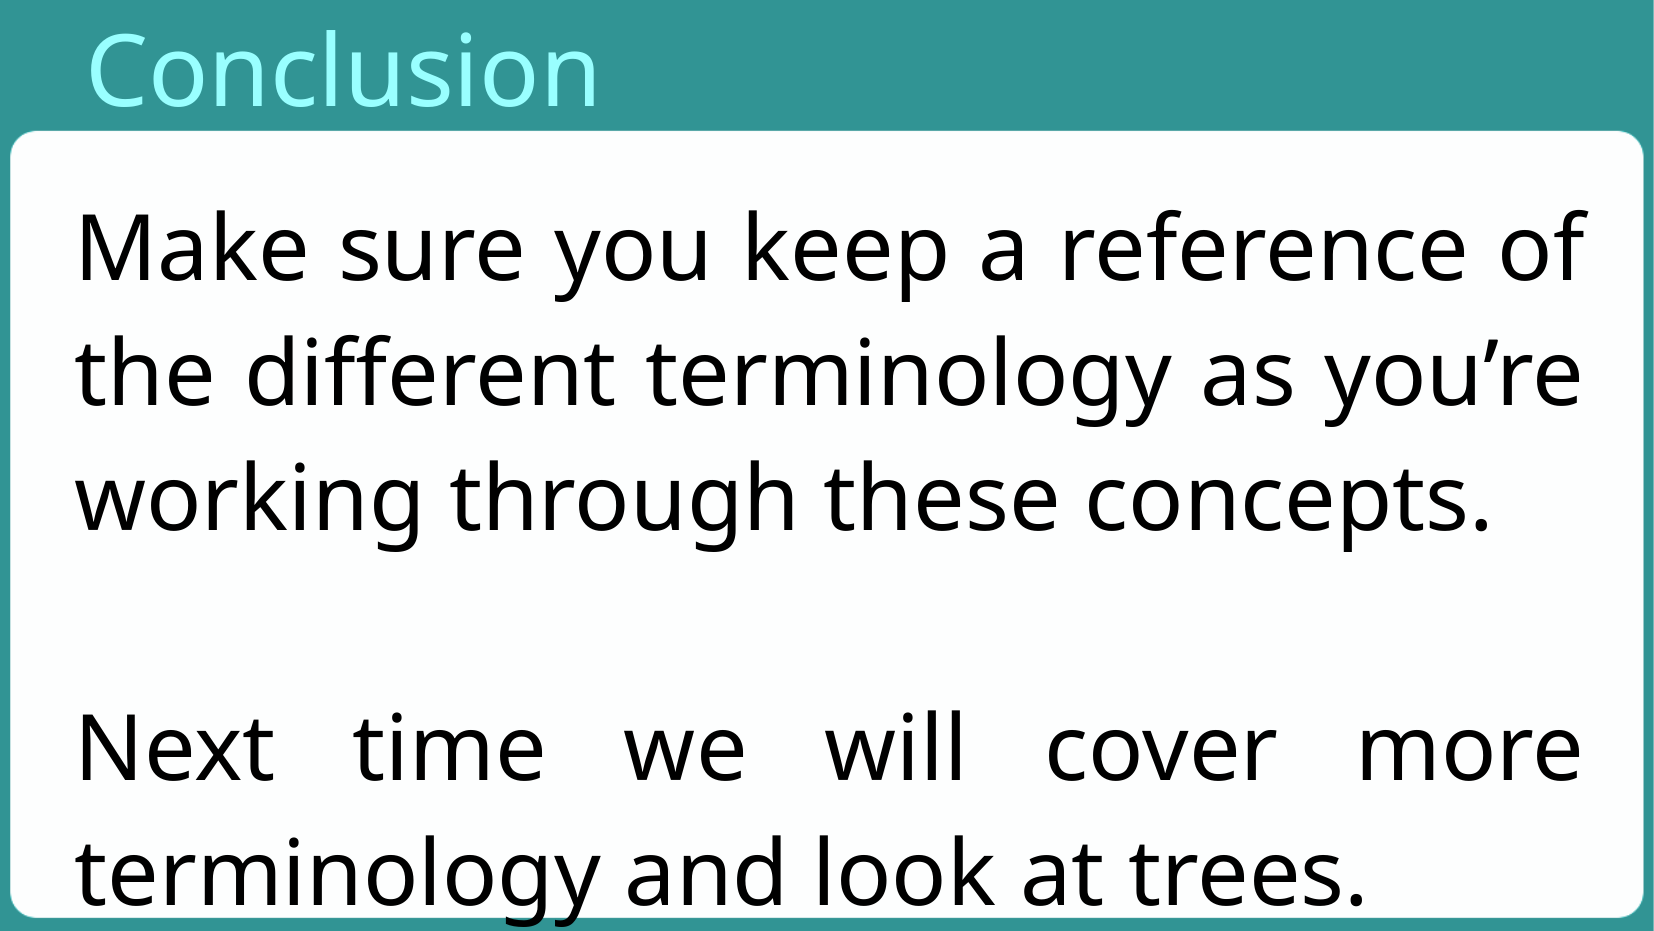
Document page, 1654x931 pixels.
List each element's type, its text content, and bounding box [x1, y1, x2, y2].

text_box Make sure you keep a reference of the different terminology as you’re working through these concepts. Next time we will cover more terminology and look at trees. [74, 182, 1587, 879]
picture [0, 0, 1654, 931]
title Conclusion [85, 8, 1574, 126]
